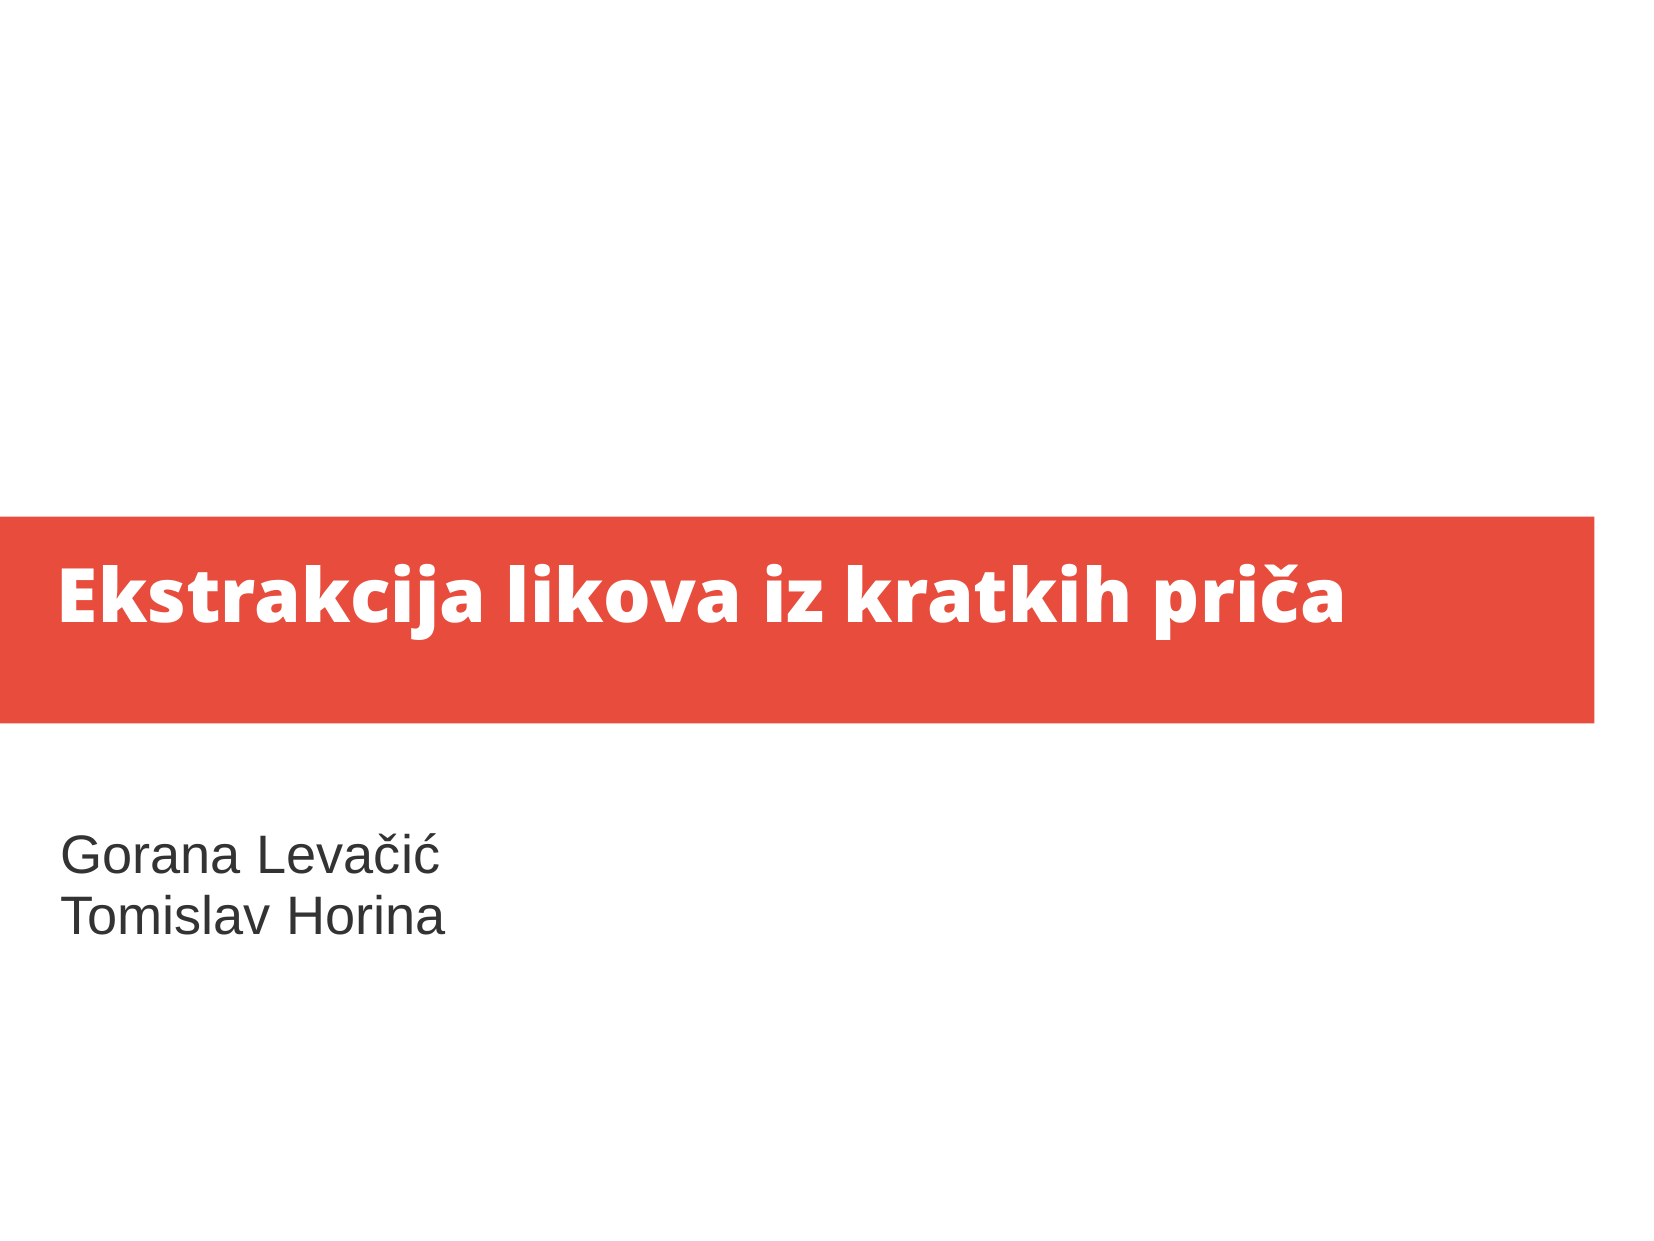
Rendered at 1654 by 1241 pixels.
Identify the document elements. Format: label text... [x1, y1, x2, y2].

title Ekstrakcija likova iz kratkih priča [56, 180, 1546, 646]
subtitle Gorana Levačić Tomislav Horina [60, 825, 1654, 1241]
